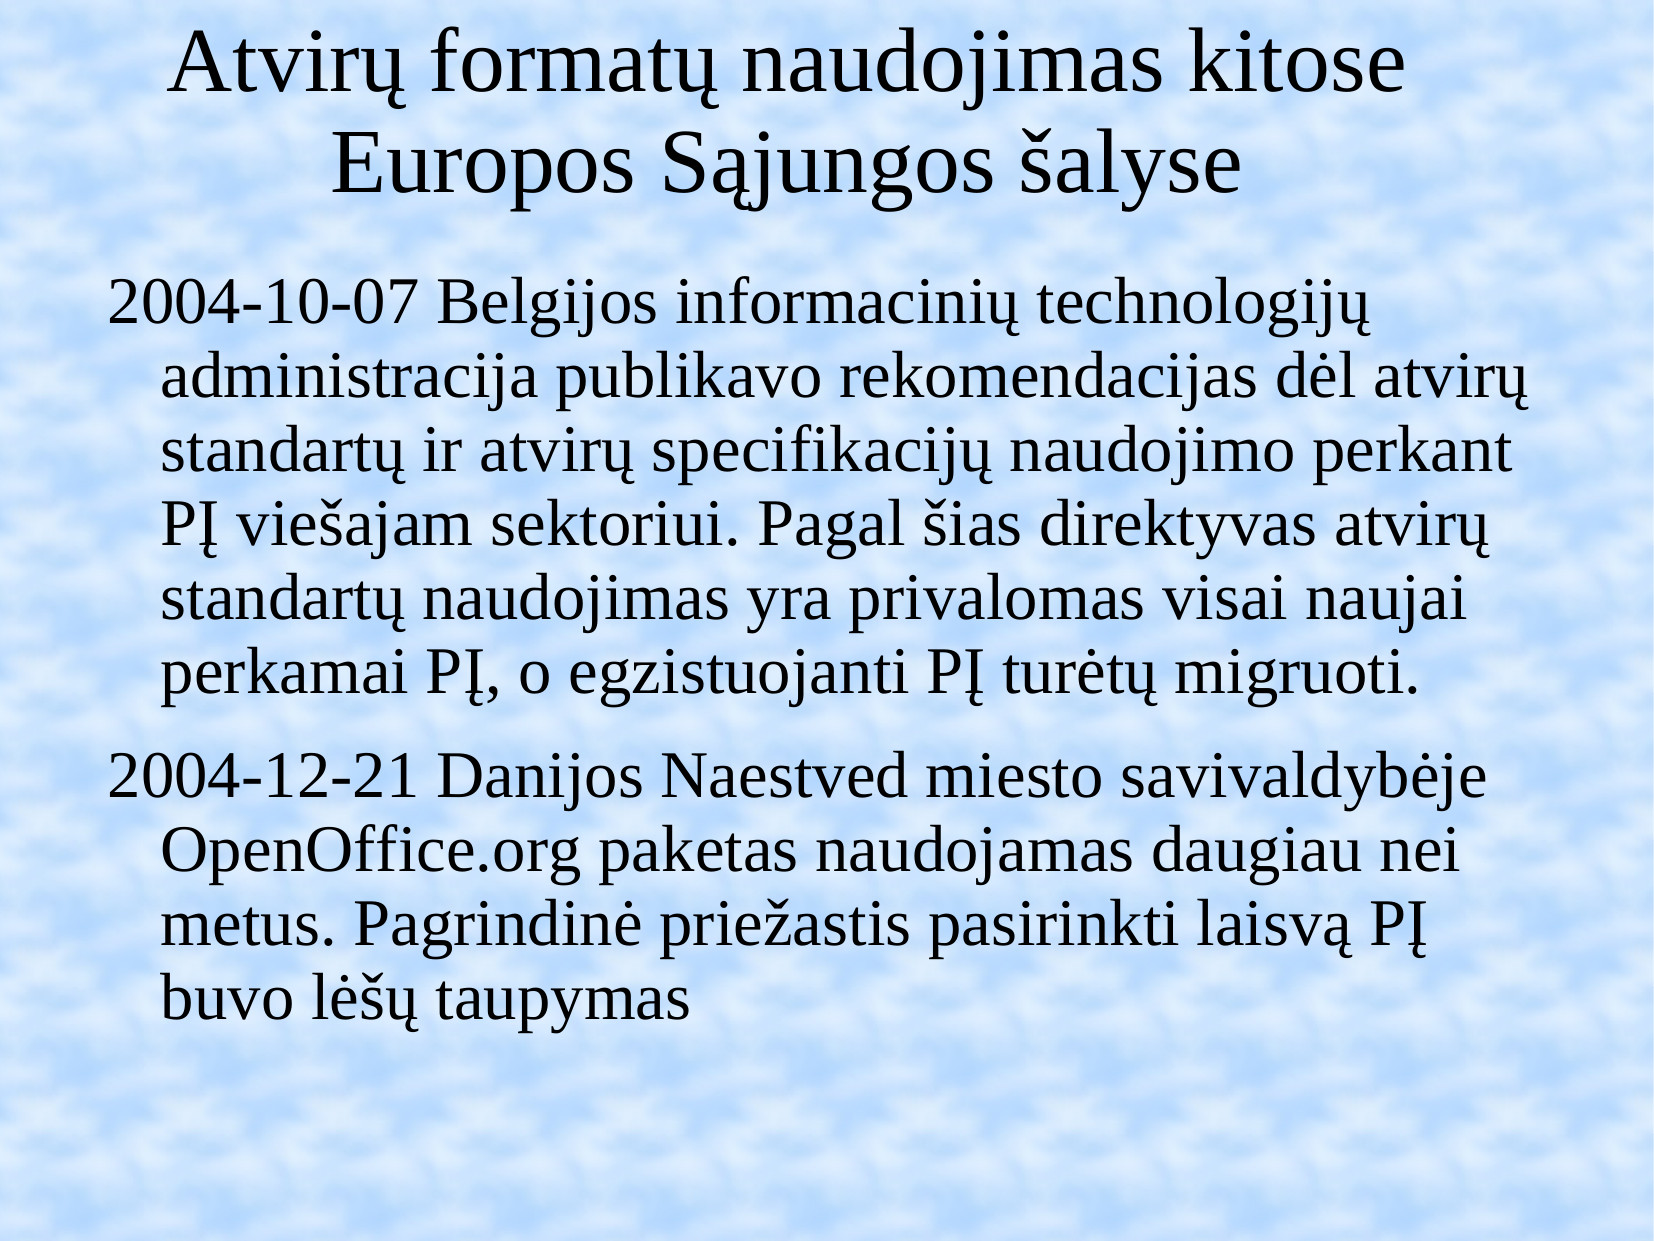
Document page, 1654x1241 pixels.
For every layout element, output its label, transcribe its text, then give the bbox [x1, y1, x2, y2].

picture [0, 0, 1654, 1241]
list 2004-10-07 Belgijos informacinių technologijų administracija publikavo rekomendacijas dėl atvirų standartų ir atvirų specifikacijų naudojimo perkant PĮ viešajam sektoriui. Pagal šias direktyvas atvirų standartų naudojimas yra privalomas visai naujai perkamai PĮ, o egzistuojanti PĮ turėtų migruoti. 2004-12-21 Danijos Naestved miesto savivaldybėje OpenOffice.org paketas naudojamas daugiau nei metus. Pagrindinė priežastis pasirinkti laisvą PĮ buvo lėšų taupymas [90, 263, 1540, 1102]
title Atvirų formatų naudojimas kitose Europos Sąjungos šalyse [81, 0, 1494, 223]
